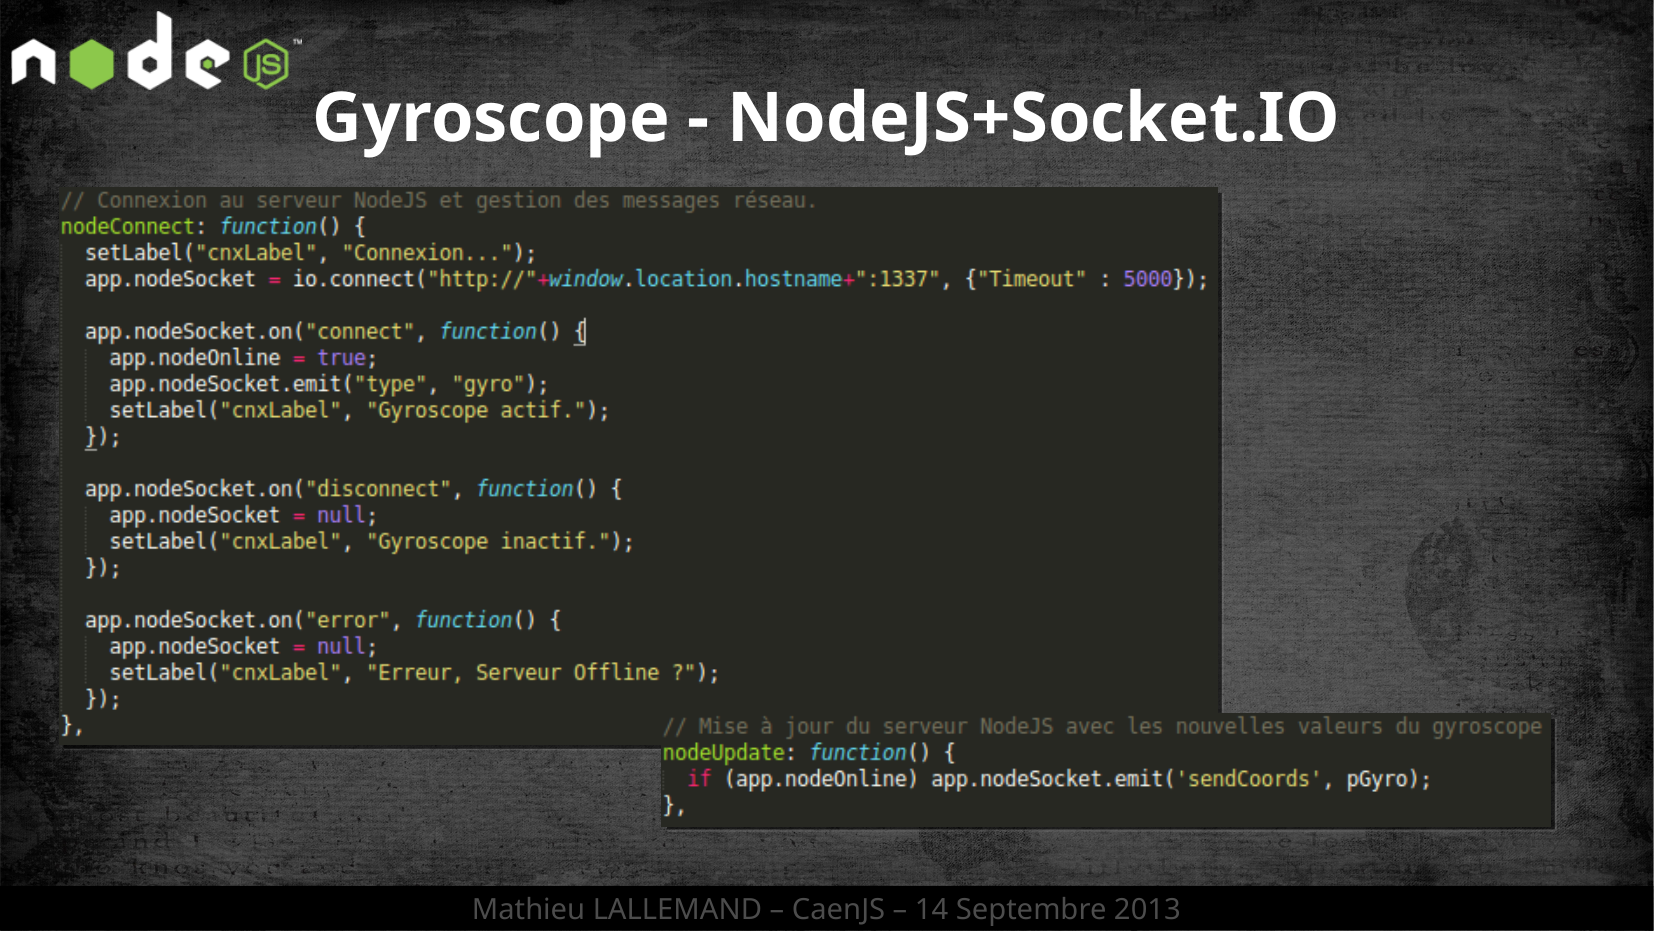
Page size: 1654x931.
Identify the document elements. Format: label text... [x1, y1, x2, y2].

picture [0, 0, 1654, 885]
text_box Mathieu LALLEMAND – CaenJS – 14 Septembre 2013 [0, 885, 1654, 931]
title Gyroscope - NodeJS+Socket.IO [82, 37, 1571, 193]
